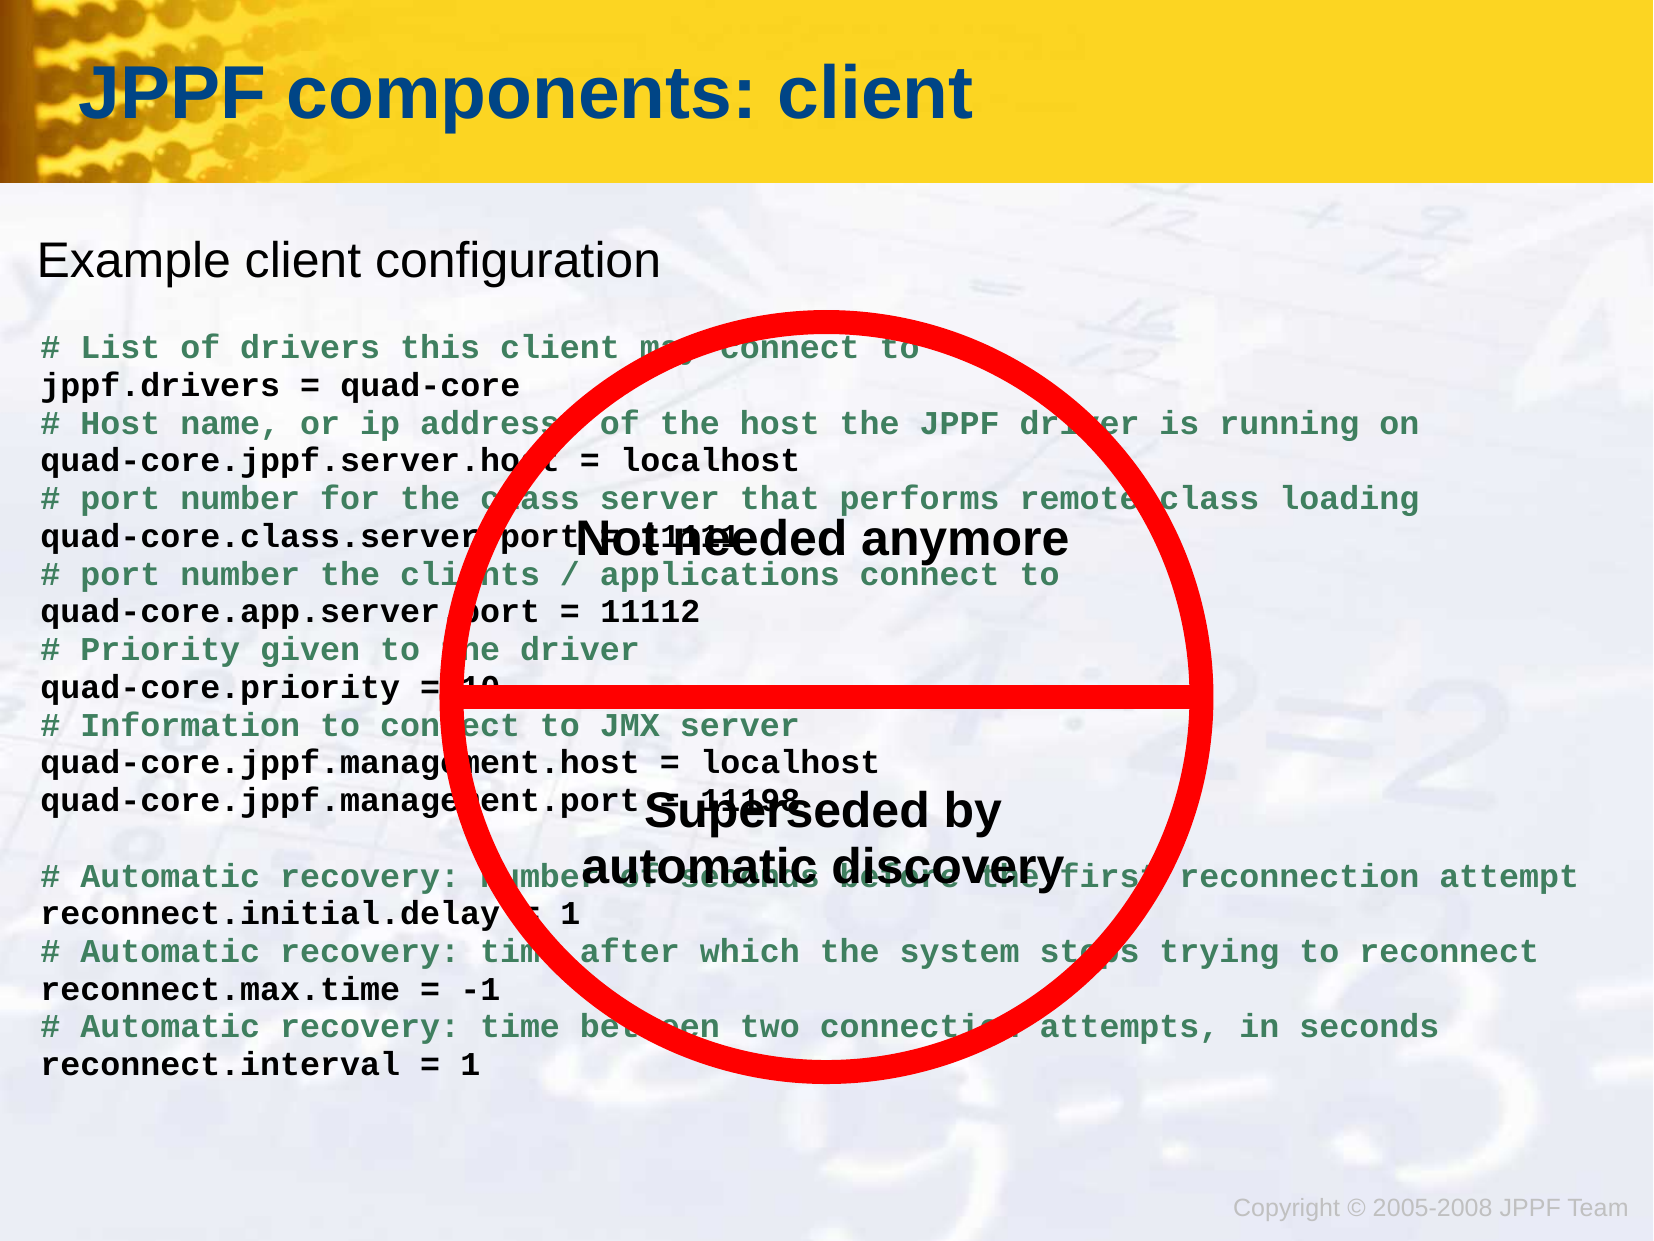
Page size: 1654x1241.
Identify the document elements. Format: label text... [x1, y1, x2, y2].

picture [0, 0, 1654, 1241]
text_box # List of drivers this client may connect to jppf.drivers = quad-core # Host name, or ip address, of the host the JPPF driver is running on quad-core.jppf.server.host = localhost # port number for the class server that performs remote class loading quad-core.class.server.port = 11111 # port number the clients / applications connect to quad-core.app.server.port = 11112 # Priority given to the driver quad-core.priority = 10 # Information to connect to JMX server quad-core.jppf.management.host = localhost quad-core.jppf.management.port = 11198 # Automatic recovery: number of seconds before the first reconnection attempt reconnect.initial.delay = 1 # Automatic recovery: time after which the system stops trying to reconnect reconnect.max.time = -1 # Automatic recovery: time between two connection attempts, in seconds reconnect.interval = 1 [25, 323, 1639, 1089]
text_box Not needed anymore [560, 503, 1086, 575]
title JPPF components: client [78, 17, 1567, 168]
text_box Superseded by automatic discovery [560, 774, 1086, 904]
text_box [451, 322, 1202, 1073]
text_box Example client configuration [21, 225, 847, 296]
